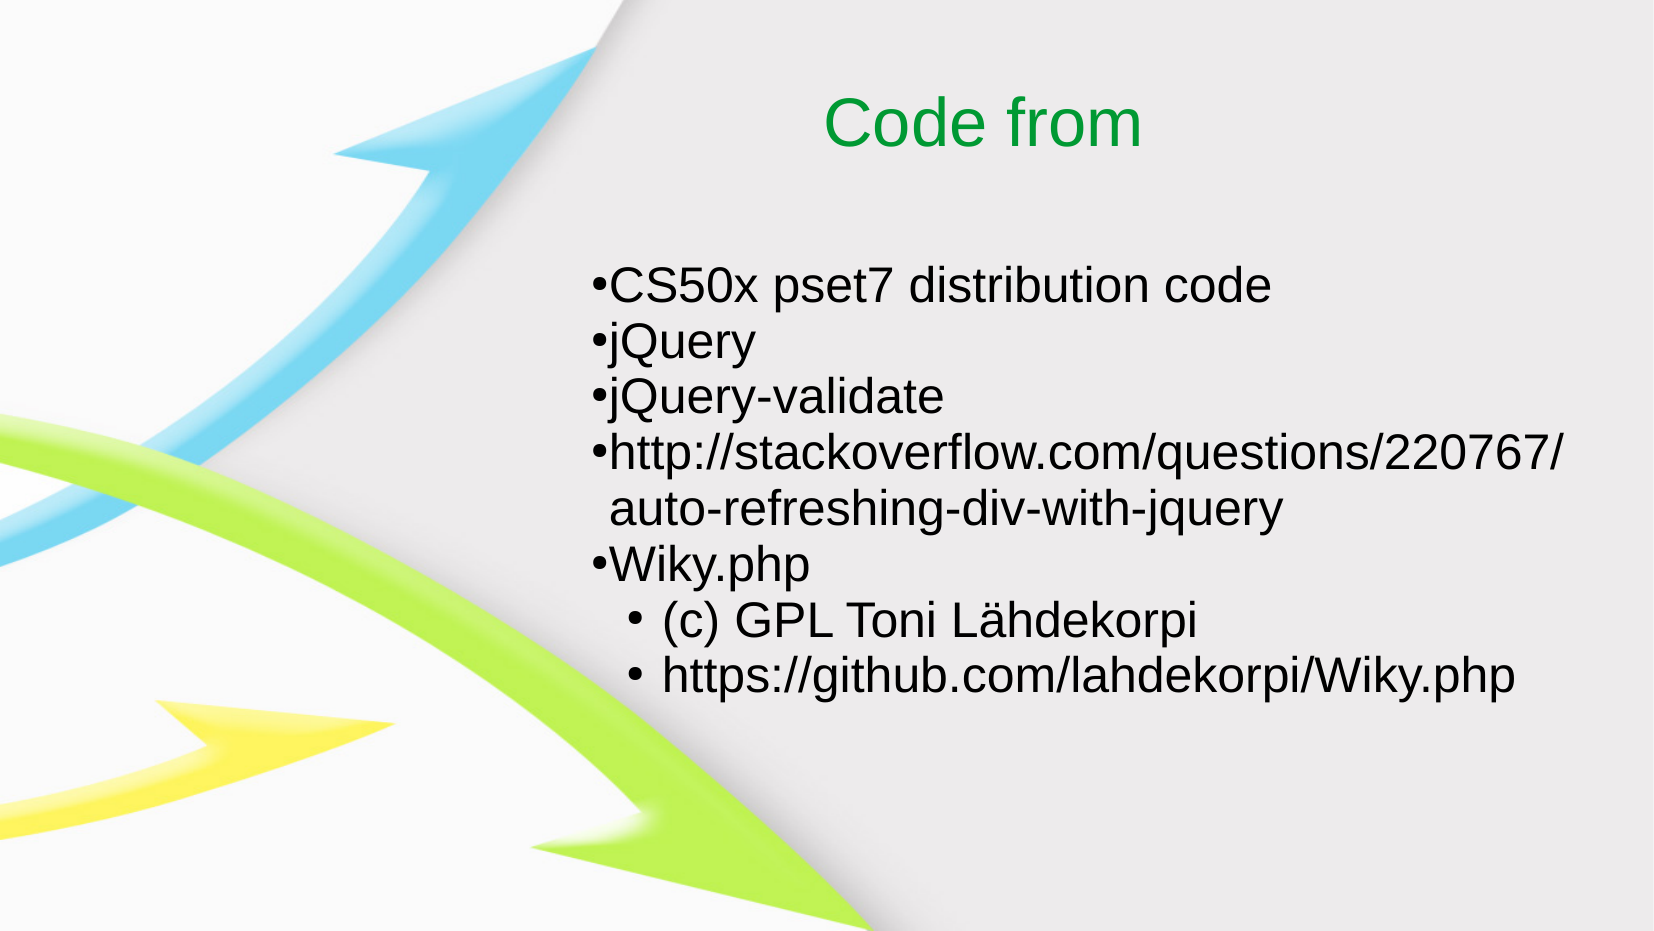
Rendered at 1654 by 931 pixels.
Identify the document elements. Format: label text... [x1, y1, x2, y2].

picture [0, 0, 1654, 931]
title Code from [430, 22, 1538, 222]
subtitle CS50x pset7 distribution code jQuery jQuery-validate http://stackoverflow.com/questions/220767/ auto-refreshing-div-with-jquery Wiky.php (c) GPL Toni Lähdekorpi https://github.com/lahdekorpi/Wiky.php [590, 210, 1654, 751]
